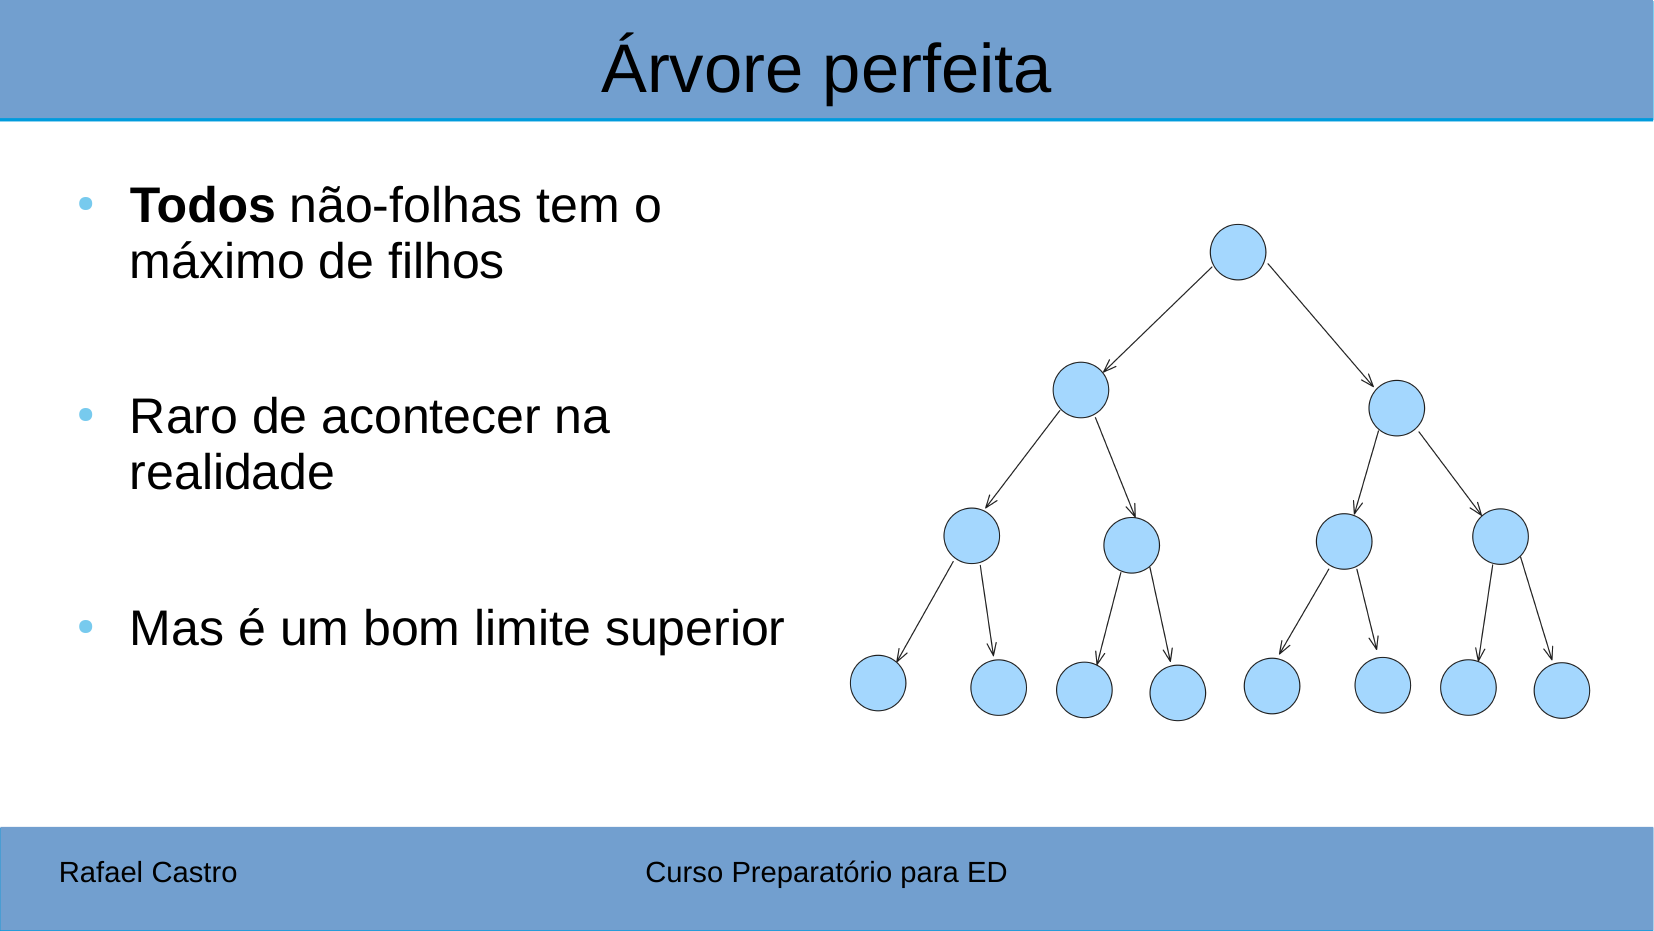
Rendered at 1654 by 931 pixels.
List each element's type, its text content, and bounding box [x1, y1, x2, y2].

list Todos não-folhas tem o máximo de filhos Raro de acontecer na realidade Mas é um bom limite superior [59, 177, 809, 768]
title Árvore perfeita [59, 29, 1595, 108]
picture [845, 177, 1595, 768]
